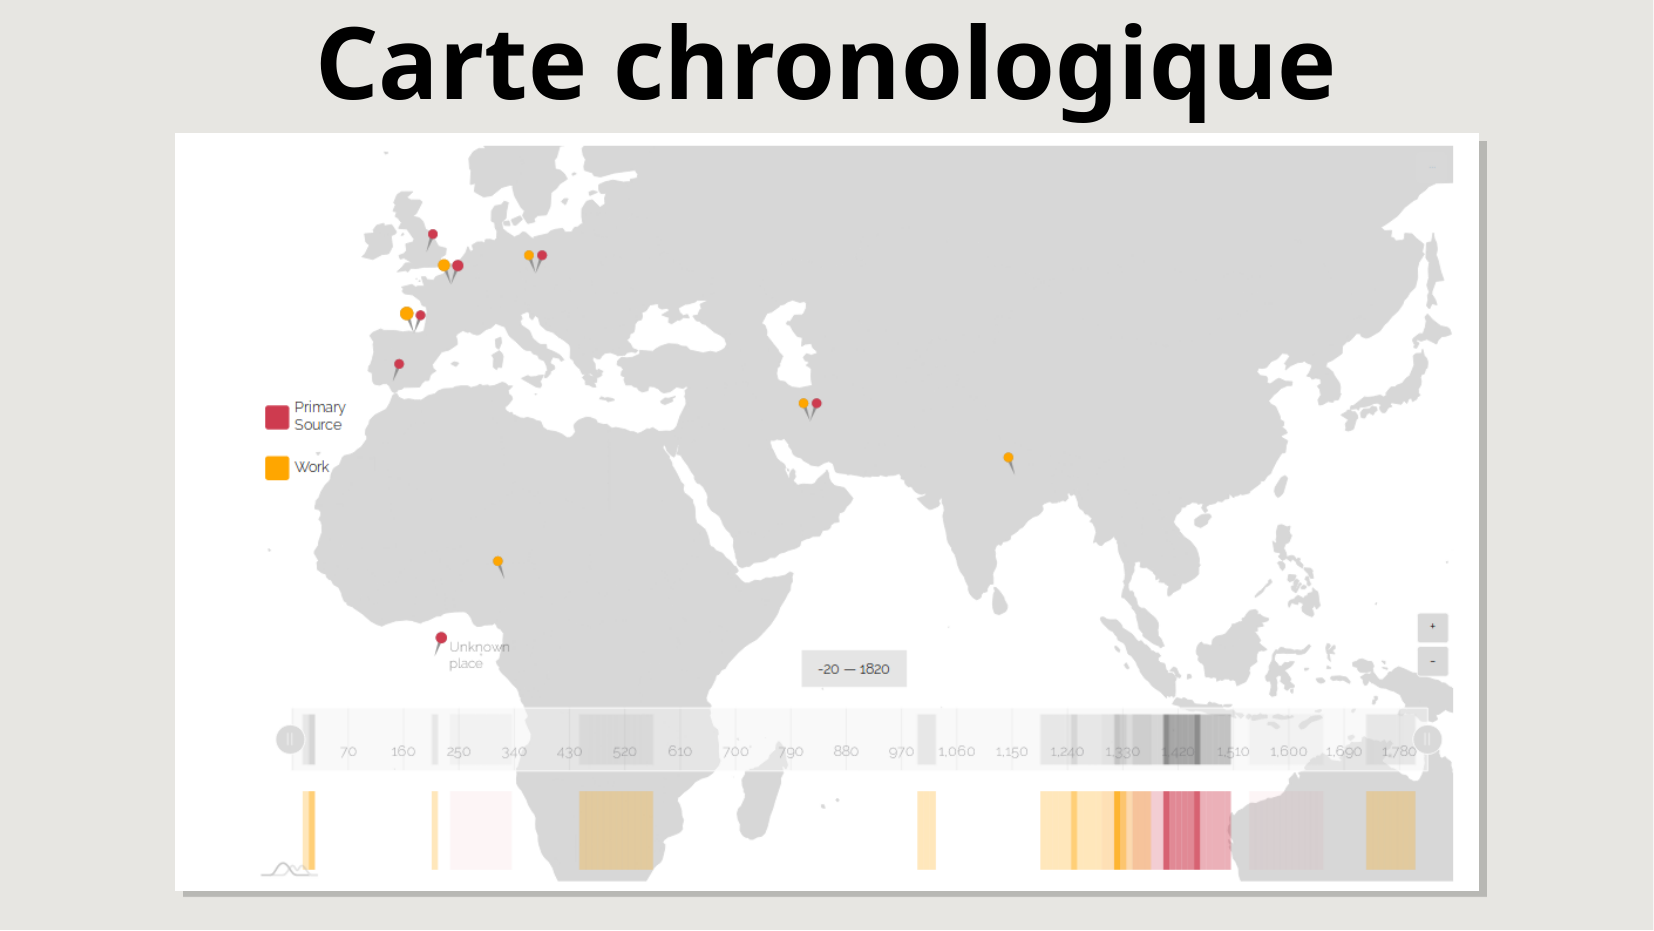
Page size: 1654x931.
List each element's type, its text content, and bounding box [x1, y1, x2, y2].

picture [175, 133, 1479, 891]
title Carte chronologique [271, 0, 1382, 122]
